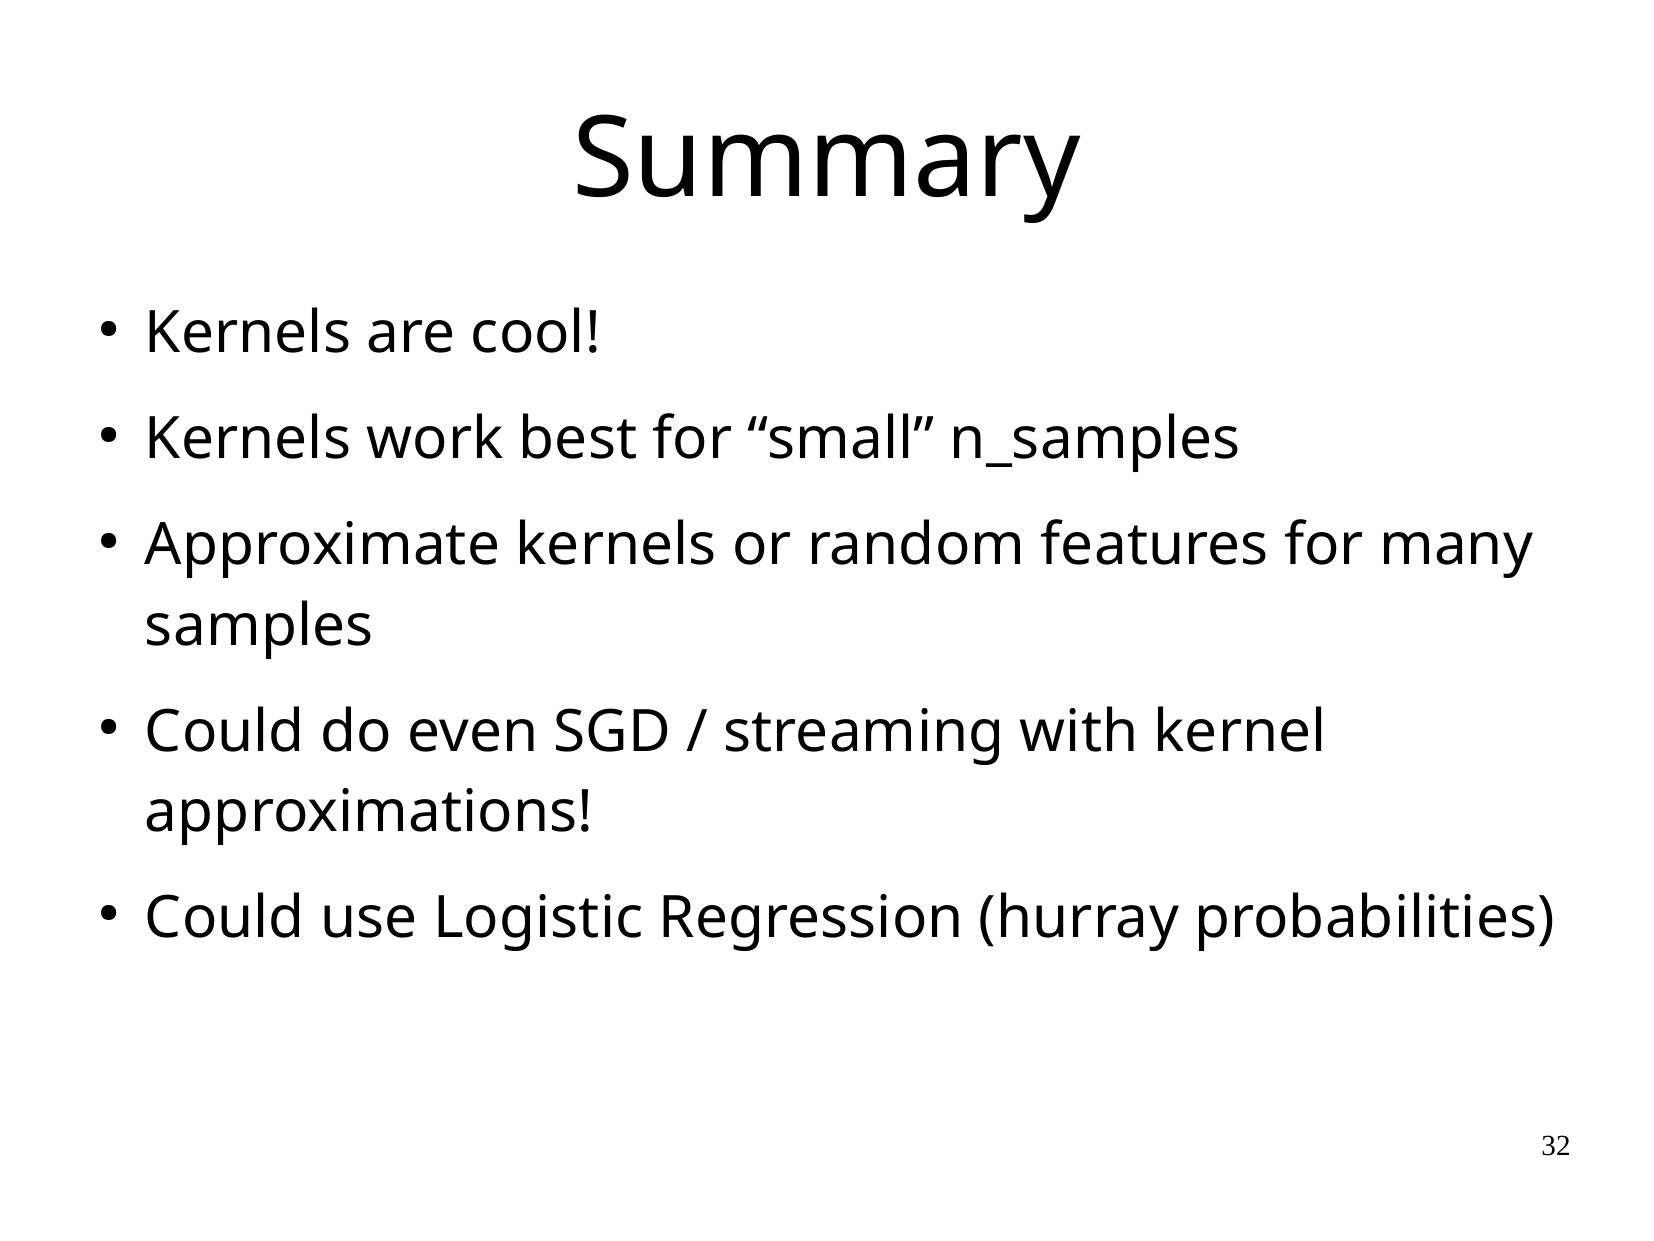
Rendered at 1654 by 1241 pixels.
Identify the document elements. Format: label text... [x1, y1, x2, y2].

list Kernels are cool! Kernels work best for “small” n_samples Approximate kernels or random features for many samples Could do even SGD / streaming with kernel approximations! Could use Logistic Regression (hurray probabilities) [82, 290, 1571, 1010]
title Summary [82, 49, 1571, 257]
